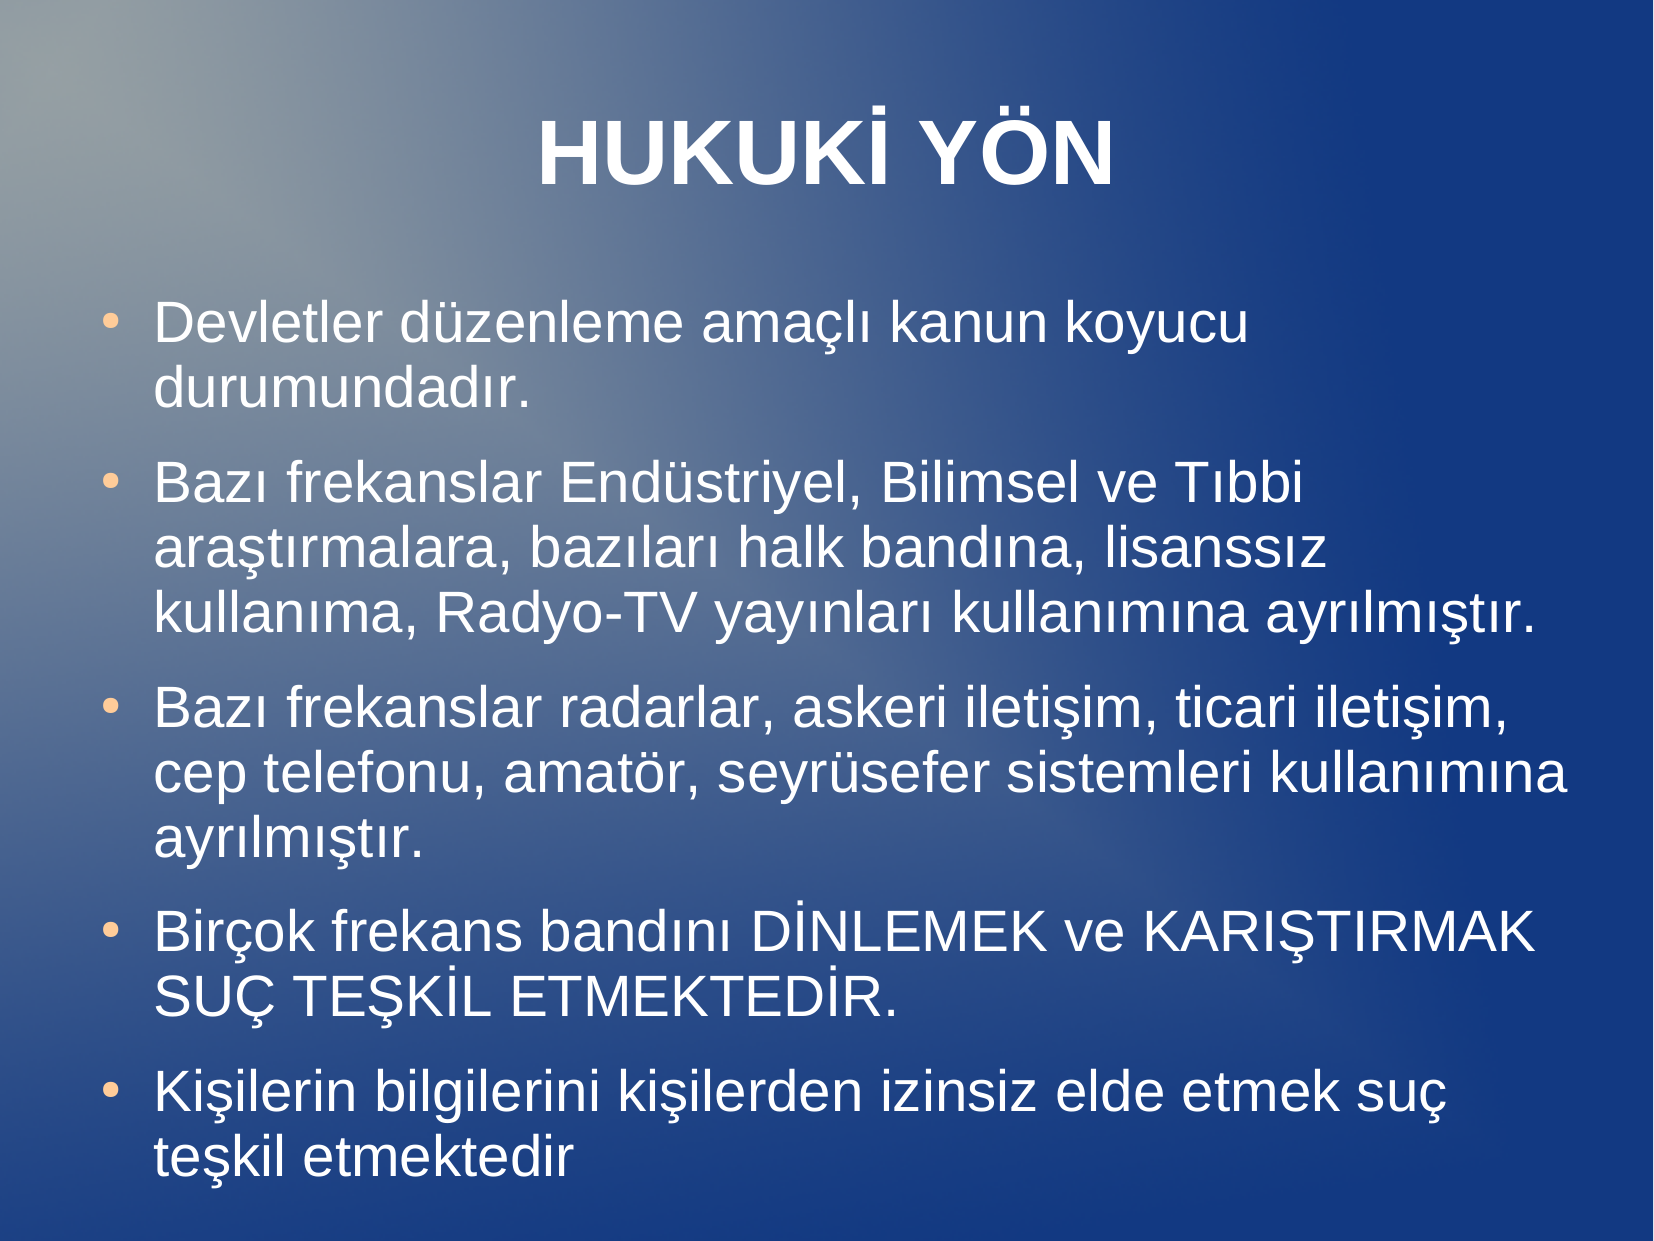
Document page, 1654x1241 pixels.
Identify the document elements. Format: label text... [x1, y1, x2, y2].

list Devletler düzenleme amaçlı kanun koyucu durumundadır. Bazı frekanslar Endüstriyel, Bilimsel ve Tıbbi araştırmalara, bazıları halk bandına, lisanssız kullanıma, Radyo-TV yayınları kullanımına ayrılmıştır. Bazı frekanslar radarlar, askeri iletişim, ticari iletişim, cep telefonu, amatör, seyrüsefer sistemleri kullanımına ayrılmıştır. Birçok frekans bandını DİNLEMEK ve KARIŞTIRMAK SUÇ TEŞKİL ETMEKTEDİR. Kişilerin bilgilerini kişilerden izinsiz elde etmek suç teşkil etmektedir [82, 290, 1571, 1189]
title HUKUKİ YÖN [82, 49, 1571, 257]
picture [0, 0, 1654, 1241]
